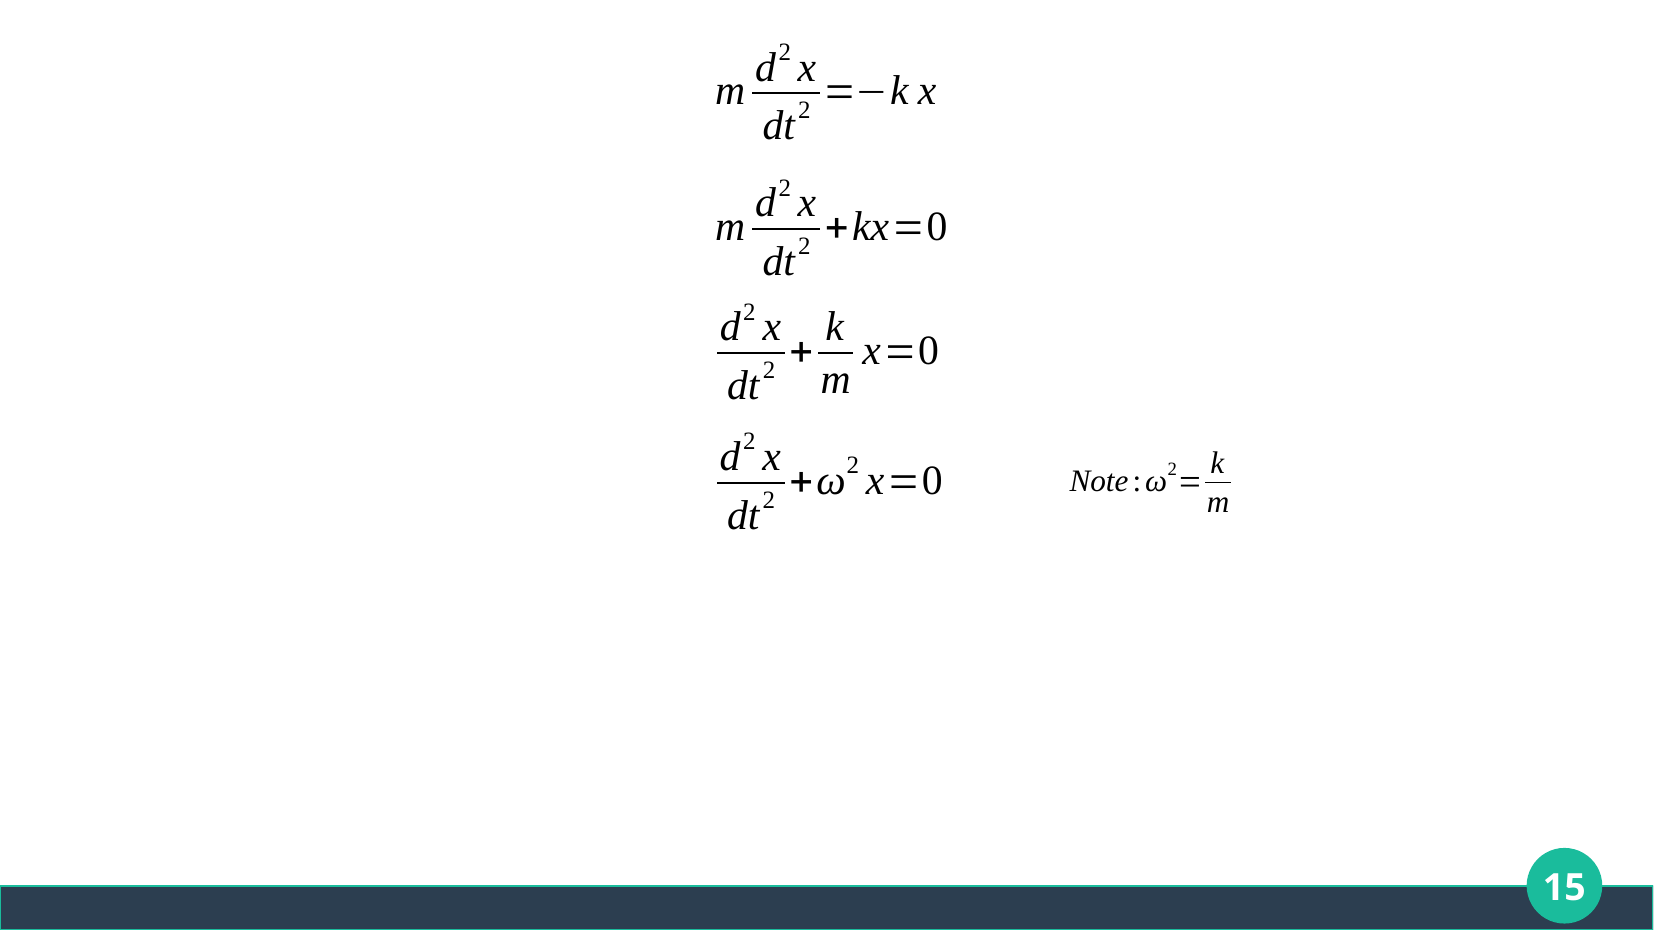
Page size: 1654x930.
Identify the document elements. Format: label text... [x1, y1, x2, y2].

chart [1067, 445, 1233, 520]
title How are they used in Physics? [58, 36, 1594, 156]
chart [714, 297, 940, 409]
chart [714, 427, 944, 538]
chart [714, 173, 949, 284]
chart [714, 37, 939, 149]
